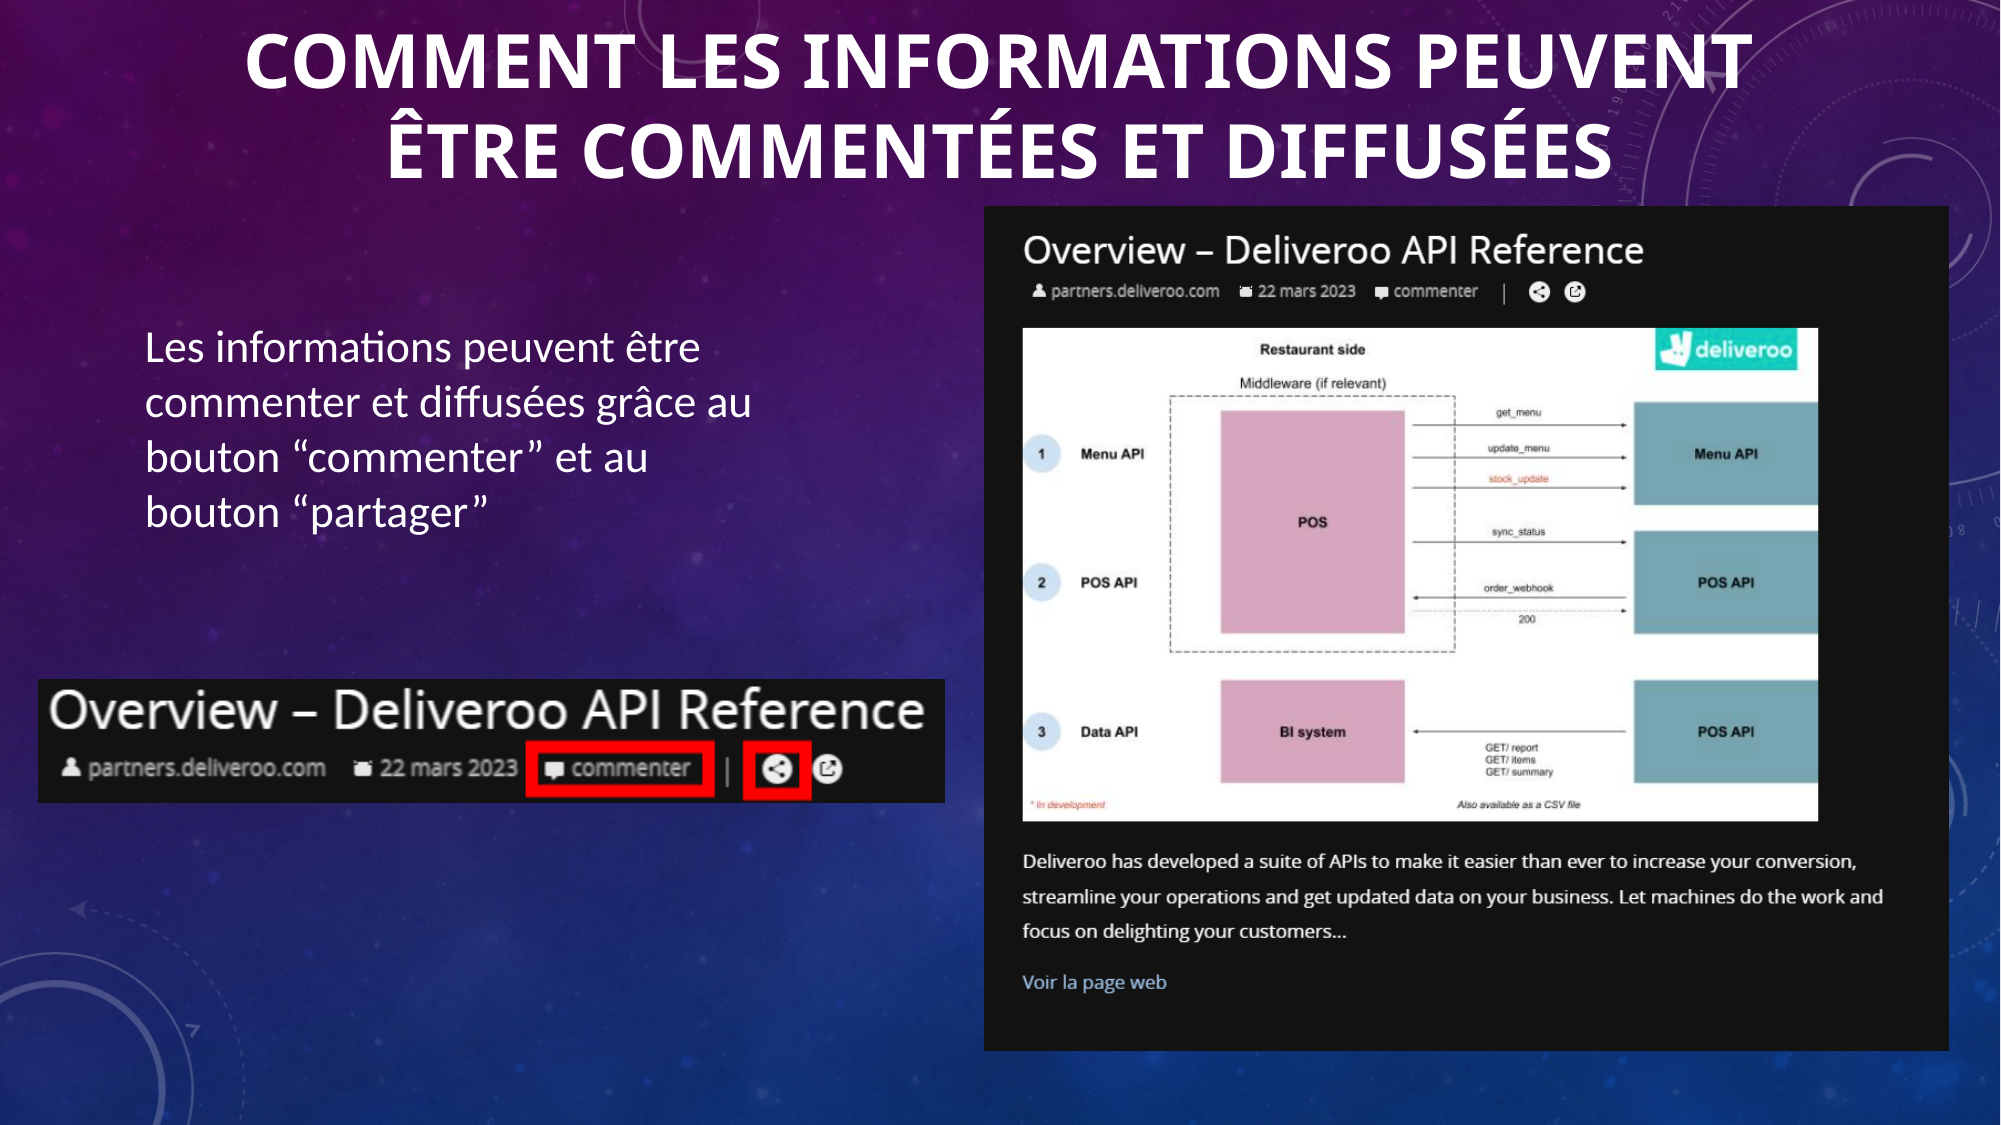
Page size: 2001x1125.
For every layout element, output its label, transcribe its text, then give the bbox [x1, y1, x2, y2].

list Les informations peuvent être commenter et diffusées grâce au bouton “commenter” et au bouton “partager” [59, 203, 798, 650]
title comment les informations peuvent être commentées et diffusées [155, 35, 1845, 172]
picture [0, 0, 2001, 1125]
